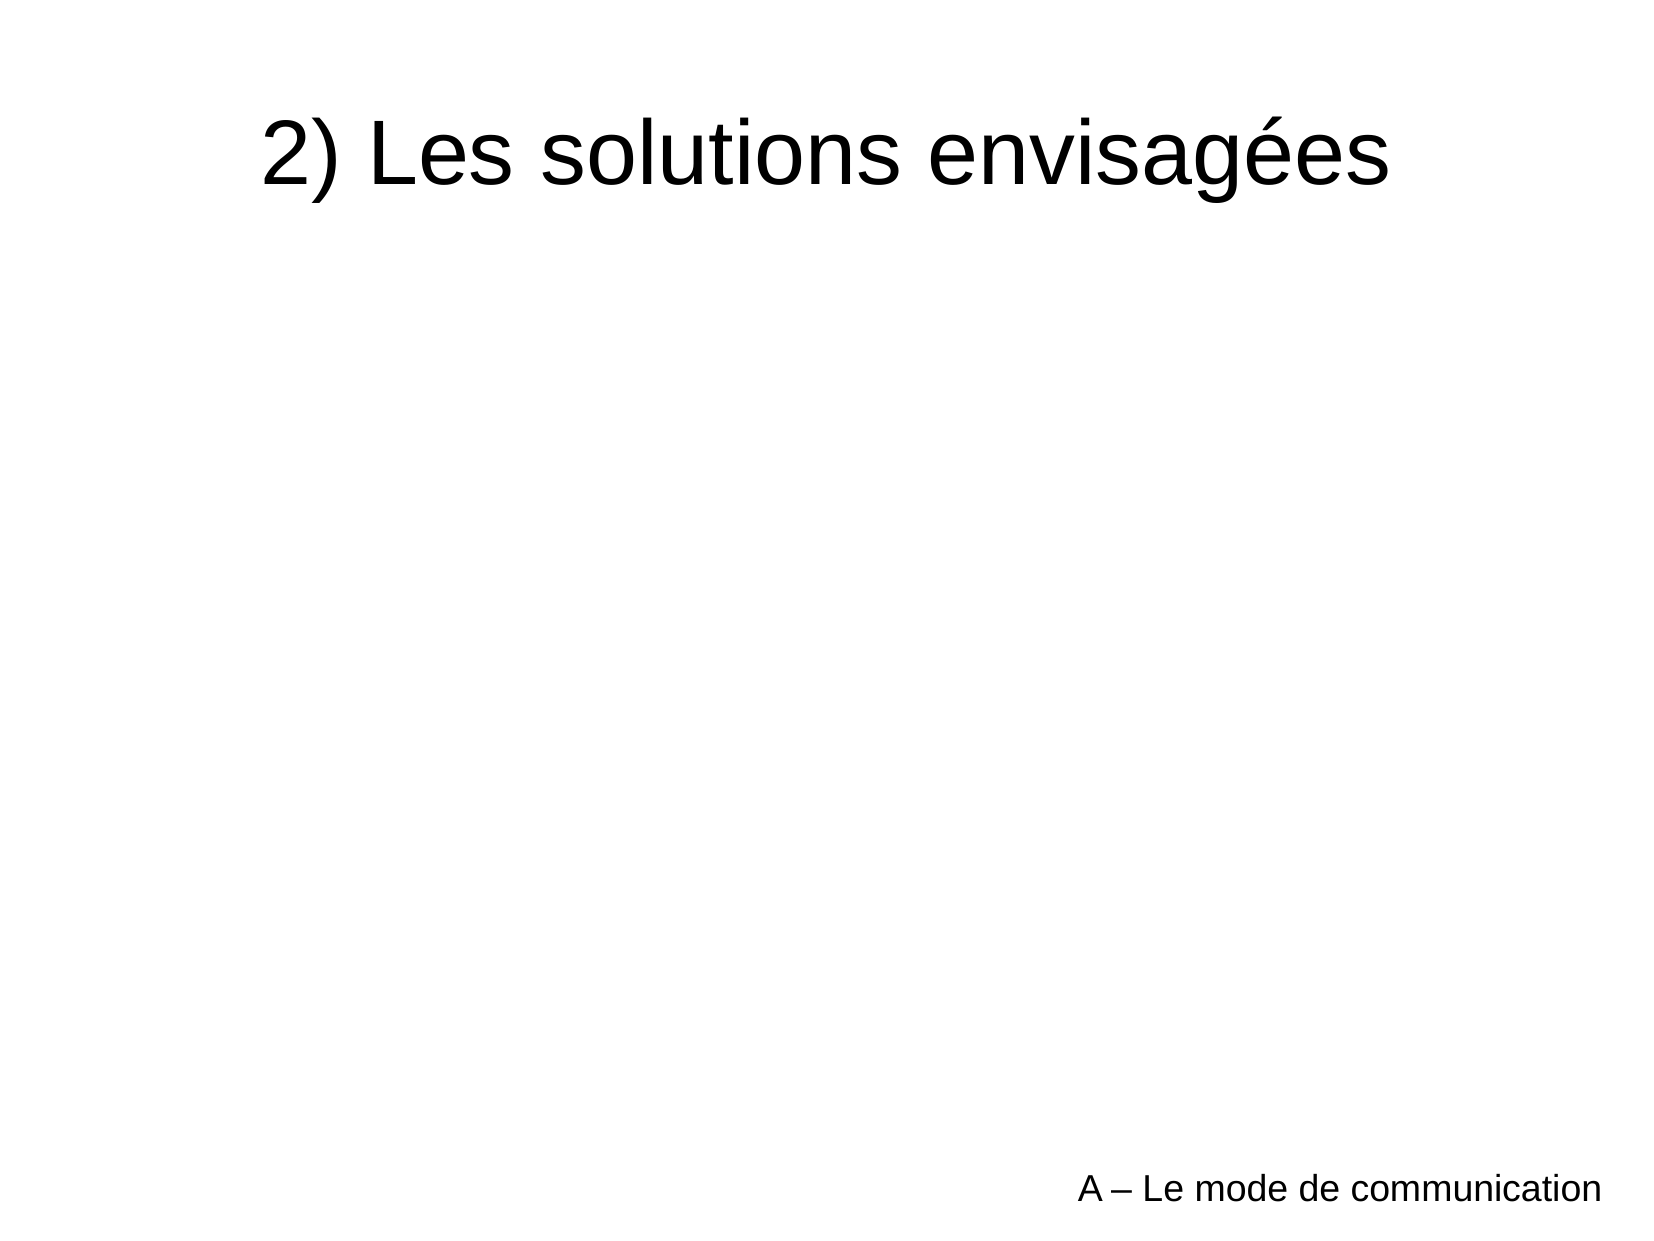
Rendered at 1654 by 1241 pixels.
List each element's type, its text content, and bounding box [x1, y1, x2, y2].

title 2) Les solutions envisagées [82, 49, 1571, 257]
text_box A – Le mode de communication [1063, 1159, 1617, 1217]
